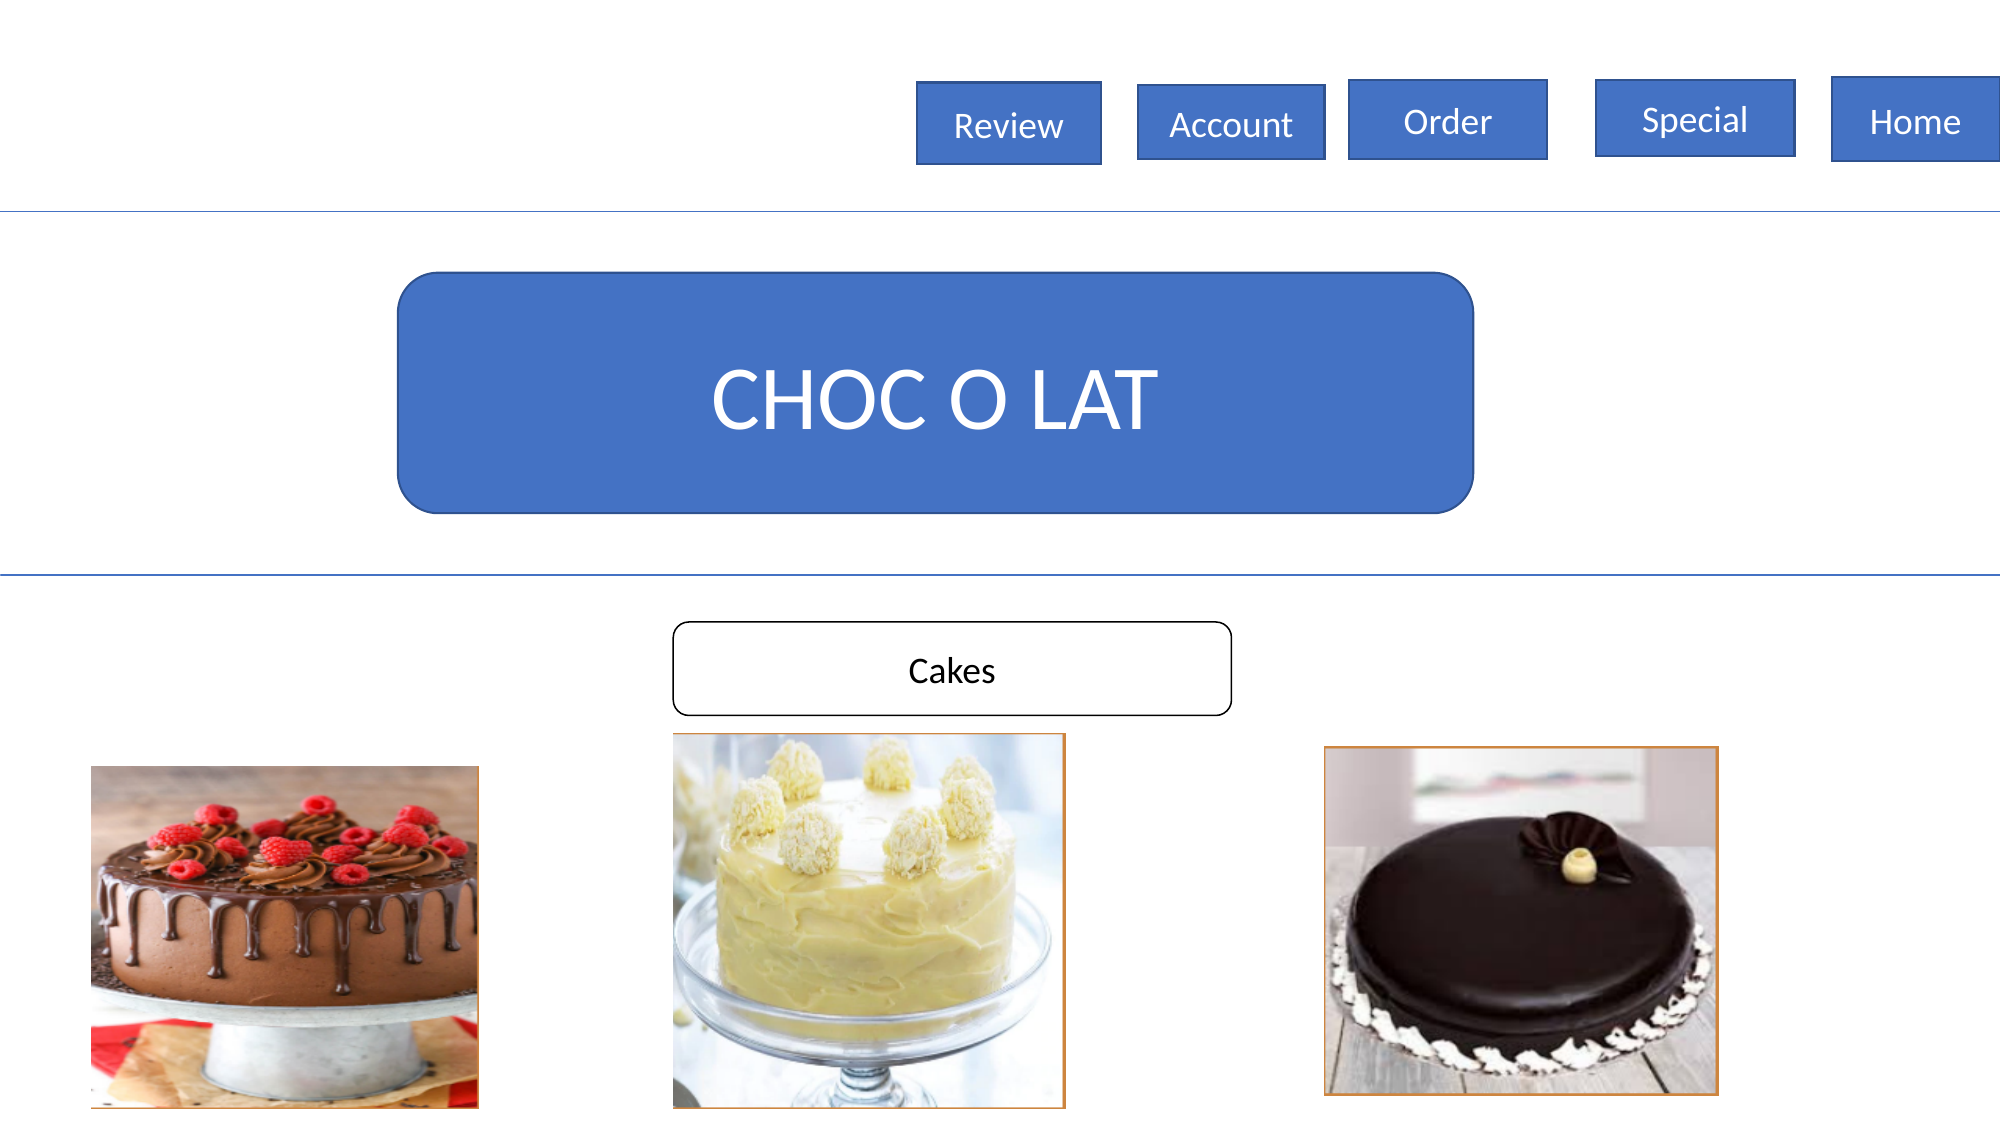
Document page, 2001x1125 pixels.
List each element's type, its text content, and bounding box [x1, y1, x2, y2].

picture [1324, 746, 1719, 1096]
text_box Order [1349, 80, 1547, 159]
text_box Home [1832, 77, 2000, 161]
picture [91, 766, 479, 1109]
text_box Account [1138, 85, 1324, 159]
text_box CHOC O LAT [397, 272, 1474, 514]
text_box Cakes [673, 621, 1232, 716]
picture [673, 733, 1066, 1109]
text_box Review [917, 83, 1101, 164]
text_box Special [1596, 80, 1795, 156]
